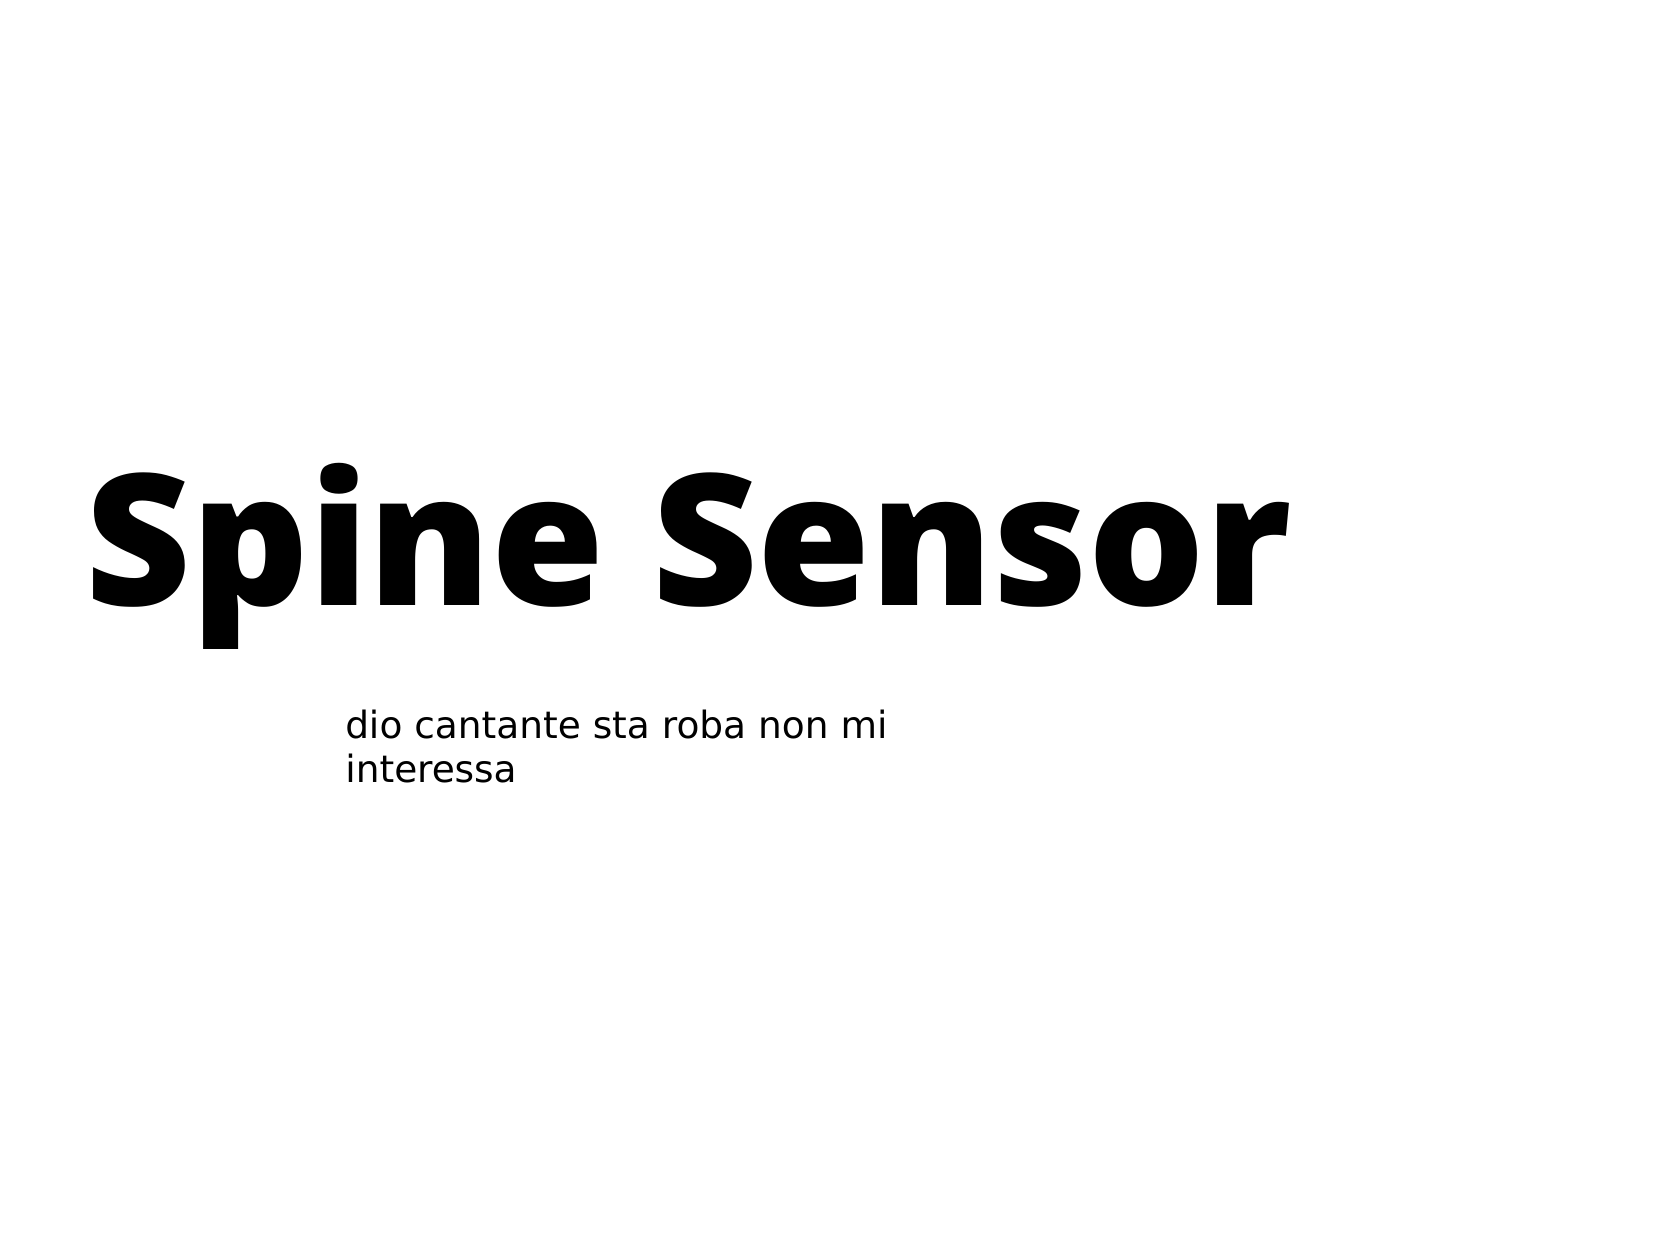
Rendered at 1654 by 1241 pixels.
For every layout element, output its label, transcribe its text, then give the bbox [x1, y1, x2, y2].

text_box dio cantante sta roba non mi interessa [330, 696, 1004, 799]
text_box Spine Sensor [70, 401, 1630, 766]
